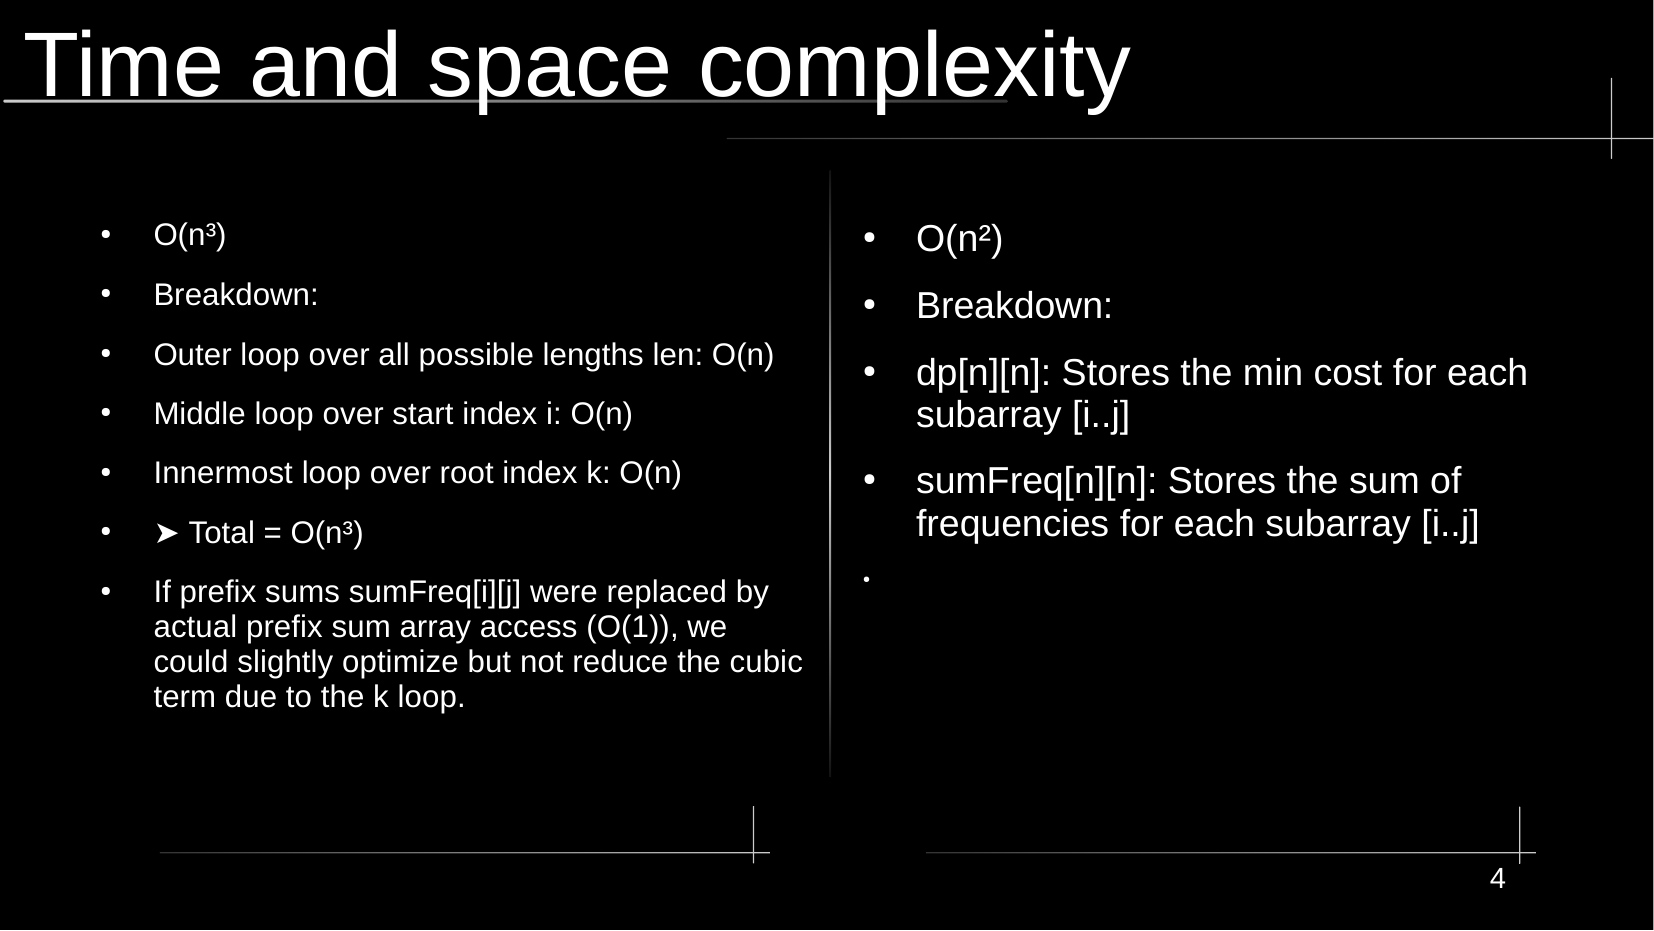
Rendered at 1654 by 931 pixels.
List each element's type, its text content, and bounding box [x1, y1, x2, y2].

title Time and space complexity [23, 11, 1589, 119]
list O(n³) Breakdown: Outer loop over all possible lengths len: O(n) Middle loop over start index i: O(n) Innermost loop over root index k: O(n) ➤ Total = O(n³) If prefix sums sumFreq[i][j] were replaced by actual prefix sum array access (O(1)), we could slightly optimize but not reduce the cubic term due to the k loop. [82, 217, 809, 758]
list O(n²) Breakdown: dp[n][n]: Stores the min cost for each subarray [i..j] sumFreq[n][n]: Stores the sum of frequencies for each subarray [i..j] [845, 217, 1572, 758]
